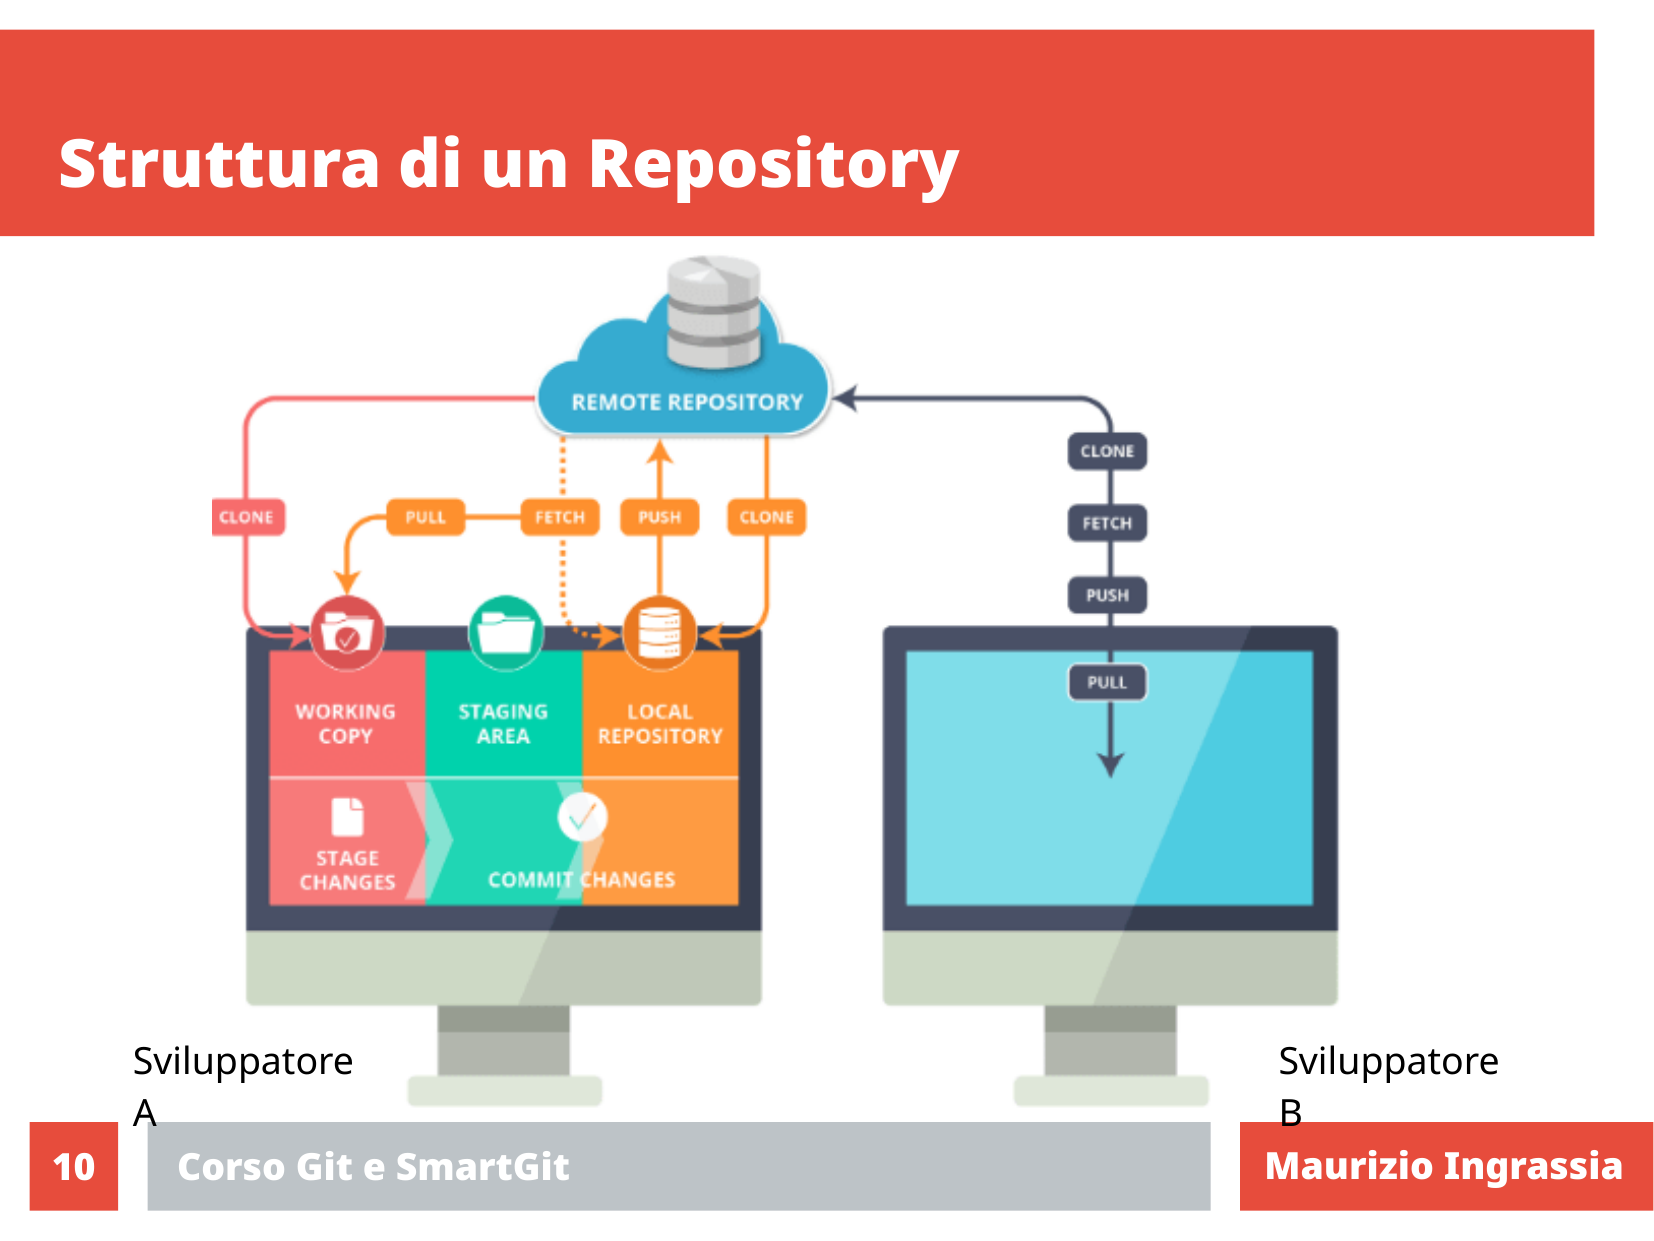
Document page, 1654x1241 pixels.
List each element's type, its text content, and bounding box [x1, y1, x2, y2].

text_box Sviluppatore A [118, 1027, 378, 1090]
title Struttura di un Repository [59, 59, 1595, 207]
picture [212, 244, 1359, 1118]
picture [1285, 1113, 1297, 1118]
text_box Sviluppatore B [1263, 1027, 1524, 1090]
picture [1285, 1102, 1296, 1111]
